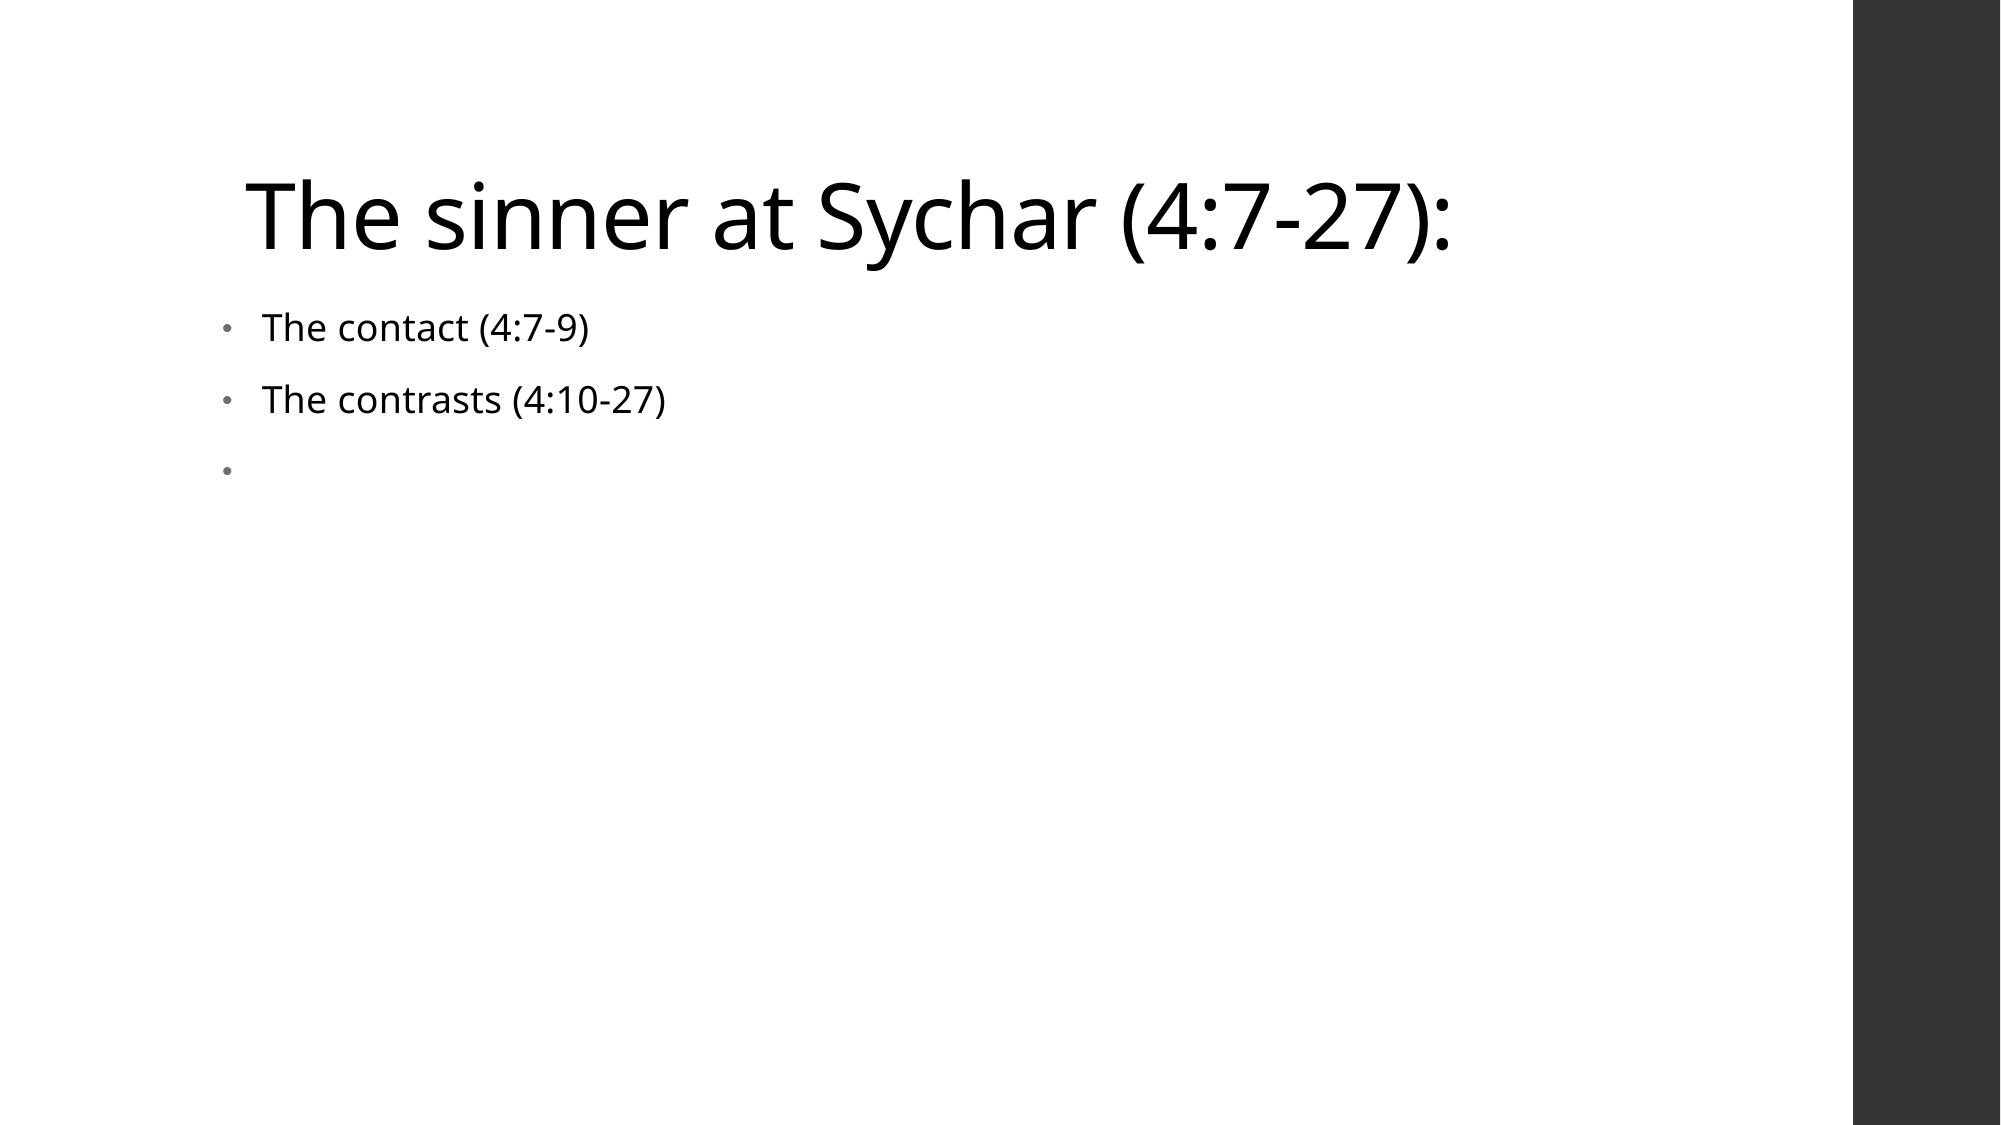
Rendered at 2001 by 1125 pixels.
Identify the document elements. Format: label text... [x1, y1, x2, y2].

list The contact (4:7-9) The contrasts (4:10-27) [206, 299, 1617, 1014]
title The sinner at Sychar (4:7-27): [206, 60, 1797, 278]
